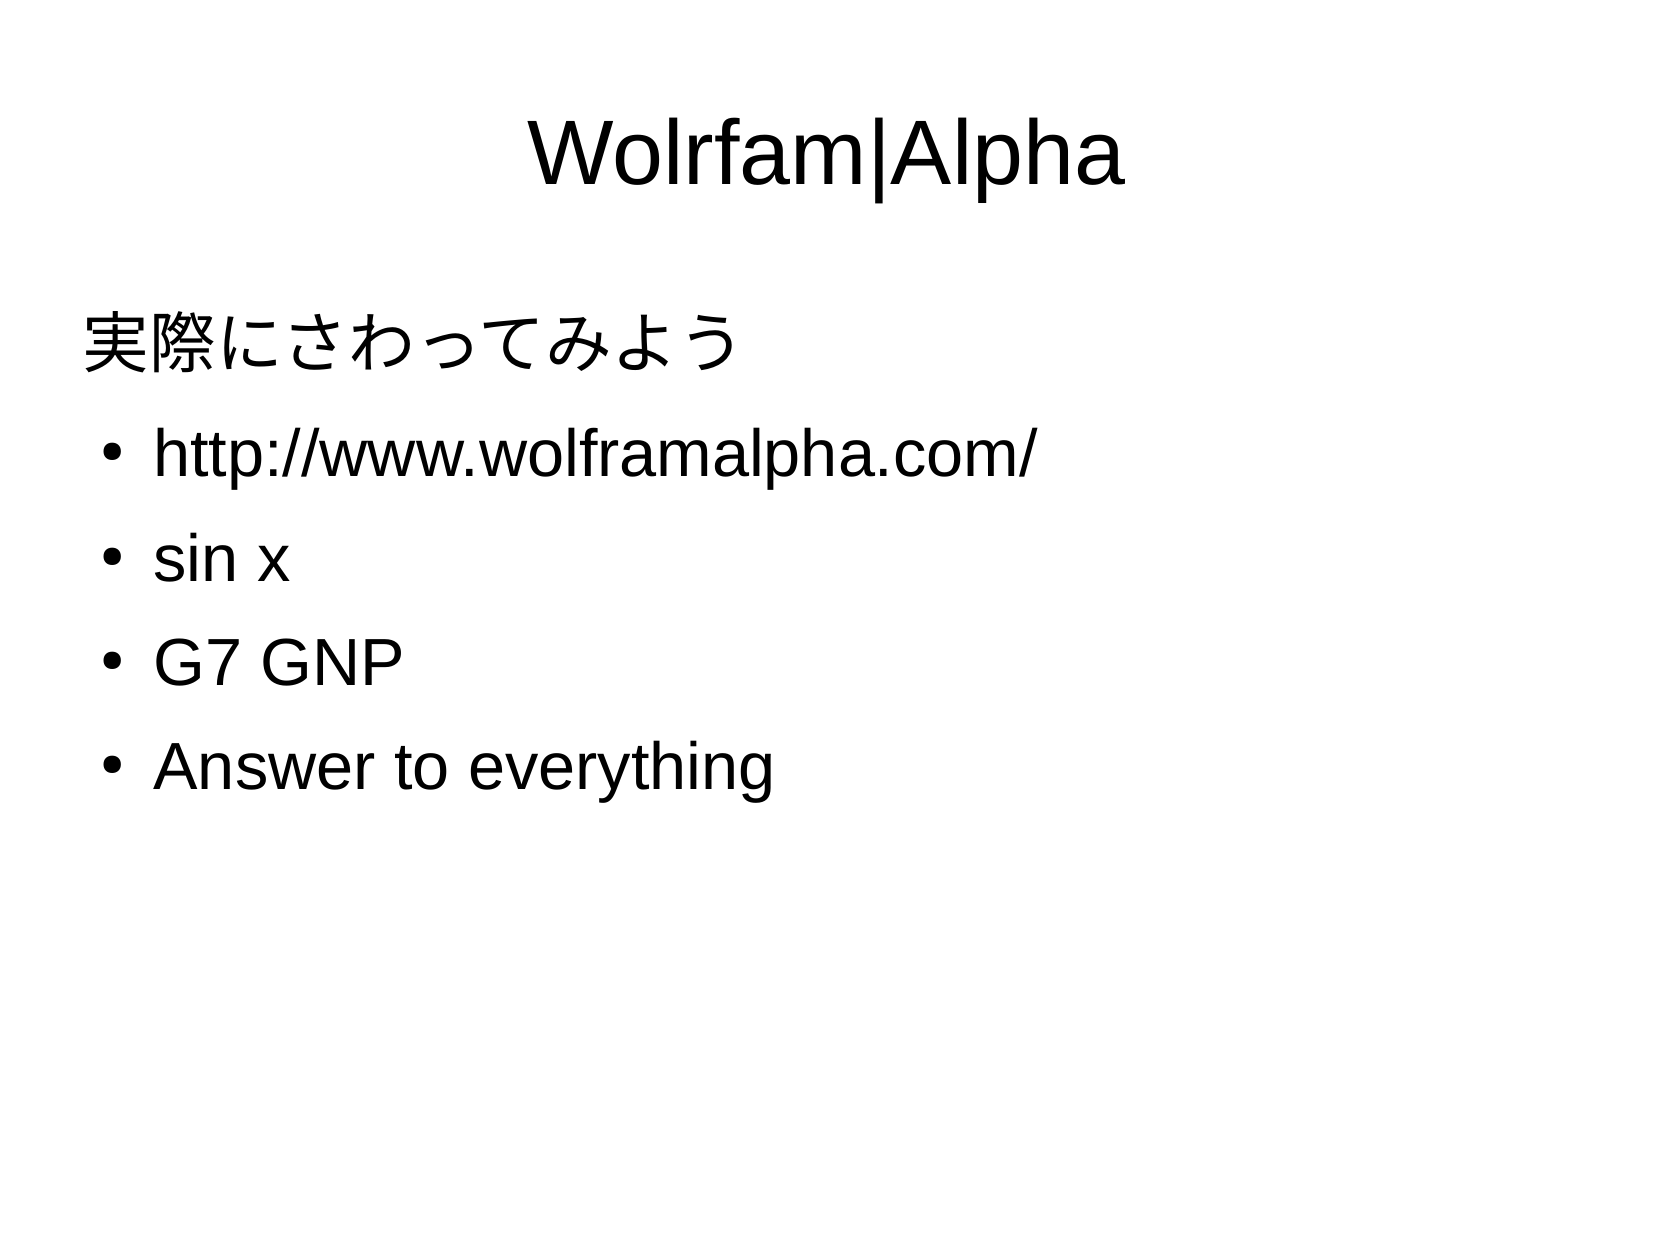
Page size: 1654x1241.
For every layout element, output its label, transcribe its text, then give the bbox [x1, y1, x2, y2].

list 実際にさわってみよう http://www.wolframalpha.com/ sin x G7 GNP Answer to everything [82, 290, 1571, 1010]
title Wolrfam|Alpha [82, 49, 1571, 257]
